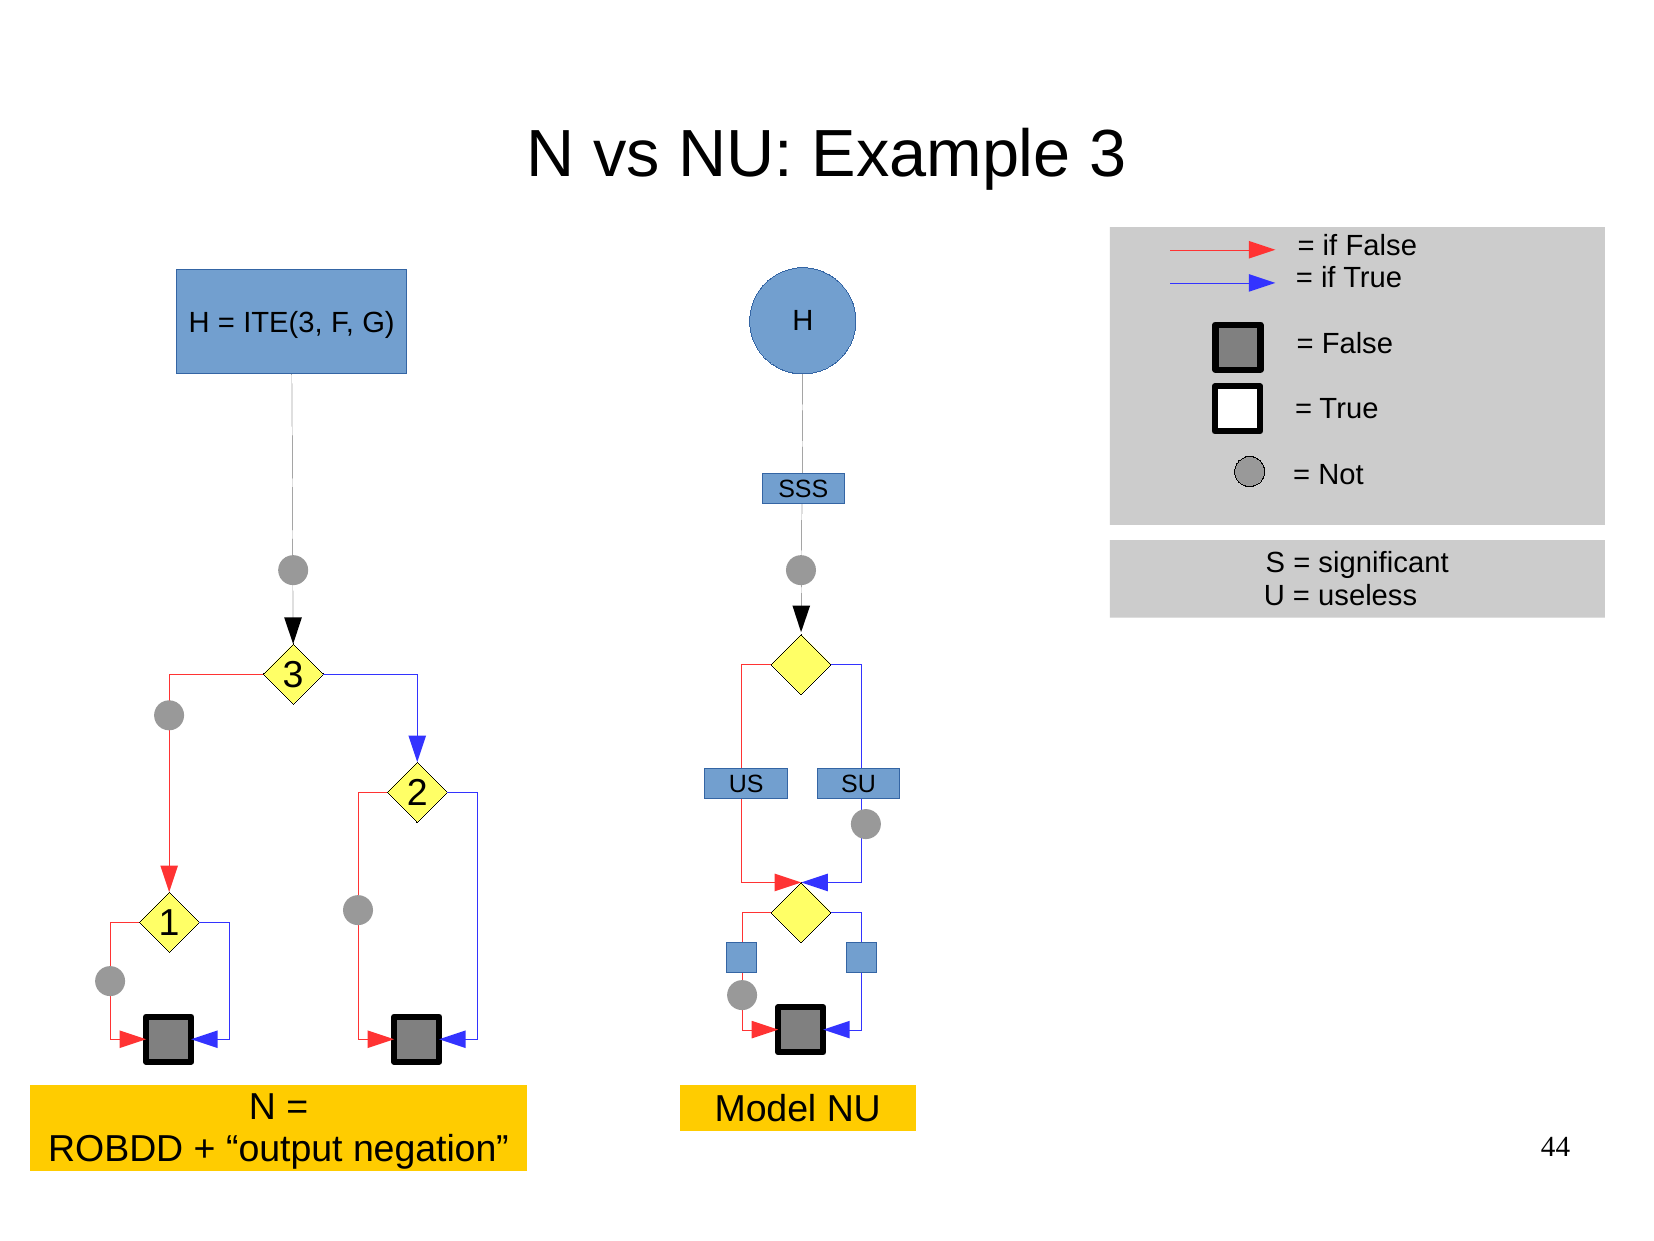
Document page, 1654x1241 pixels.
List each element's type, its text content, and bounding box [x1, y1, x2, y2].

text_box H [749, 267, 856, 374]
text_box [278, 555, 309, 586]
text_box S = significant U = useless [1109, 540, 1605, 618]
text_box [1215, 386, 1261, 432]
text_box SU [817, 768, 900, 799]
text_box [1234, 456, 1265, 487]
text_box [95, 966, 126, 997]
text_box H = ITE(3, F, G) [176, 269, 407, 374]
text_box [778, 1007, 824, 1053]
text_box 1 [139, 892, 200, 953]
text_box [394, 1016, 440, 1062]
text_box [771, 634, 831, 695]
text_box [154, 700, 185, 731]
text_box [726, 942, 757, 973]
text_box [785, 555, 817, 586]
text_box [727, 980, 758, 1011]
text_box [846, 942, 877, 973]
text_box [342, 895, 374, 926]
text_box [850, 809, 881, 840]
text_box [146, 1016, 192, 1062]
text_box US [704, 768, 788, 799]
text_box SSS [762, 473, 845, 504]
text_box = if False = if True = False = True = Not [1109, 227, 1605, 525]
text_box [771, 883, 831, 943]
text_box Model NU [680, 1085, 916, 1131]
title N vs NU: Example 3 [82, 49, 1571, 257]
text_box [1215, 324, 1261, 370]
text_box 3 [263, 643, 324, 705]
text_box N = ROBDD + “output negation” [30, 1085, 527, 1171]
text_box 2 [387, 762, 448, 823]
